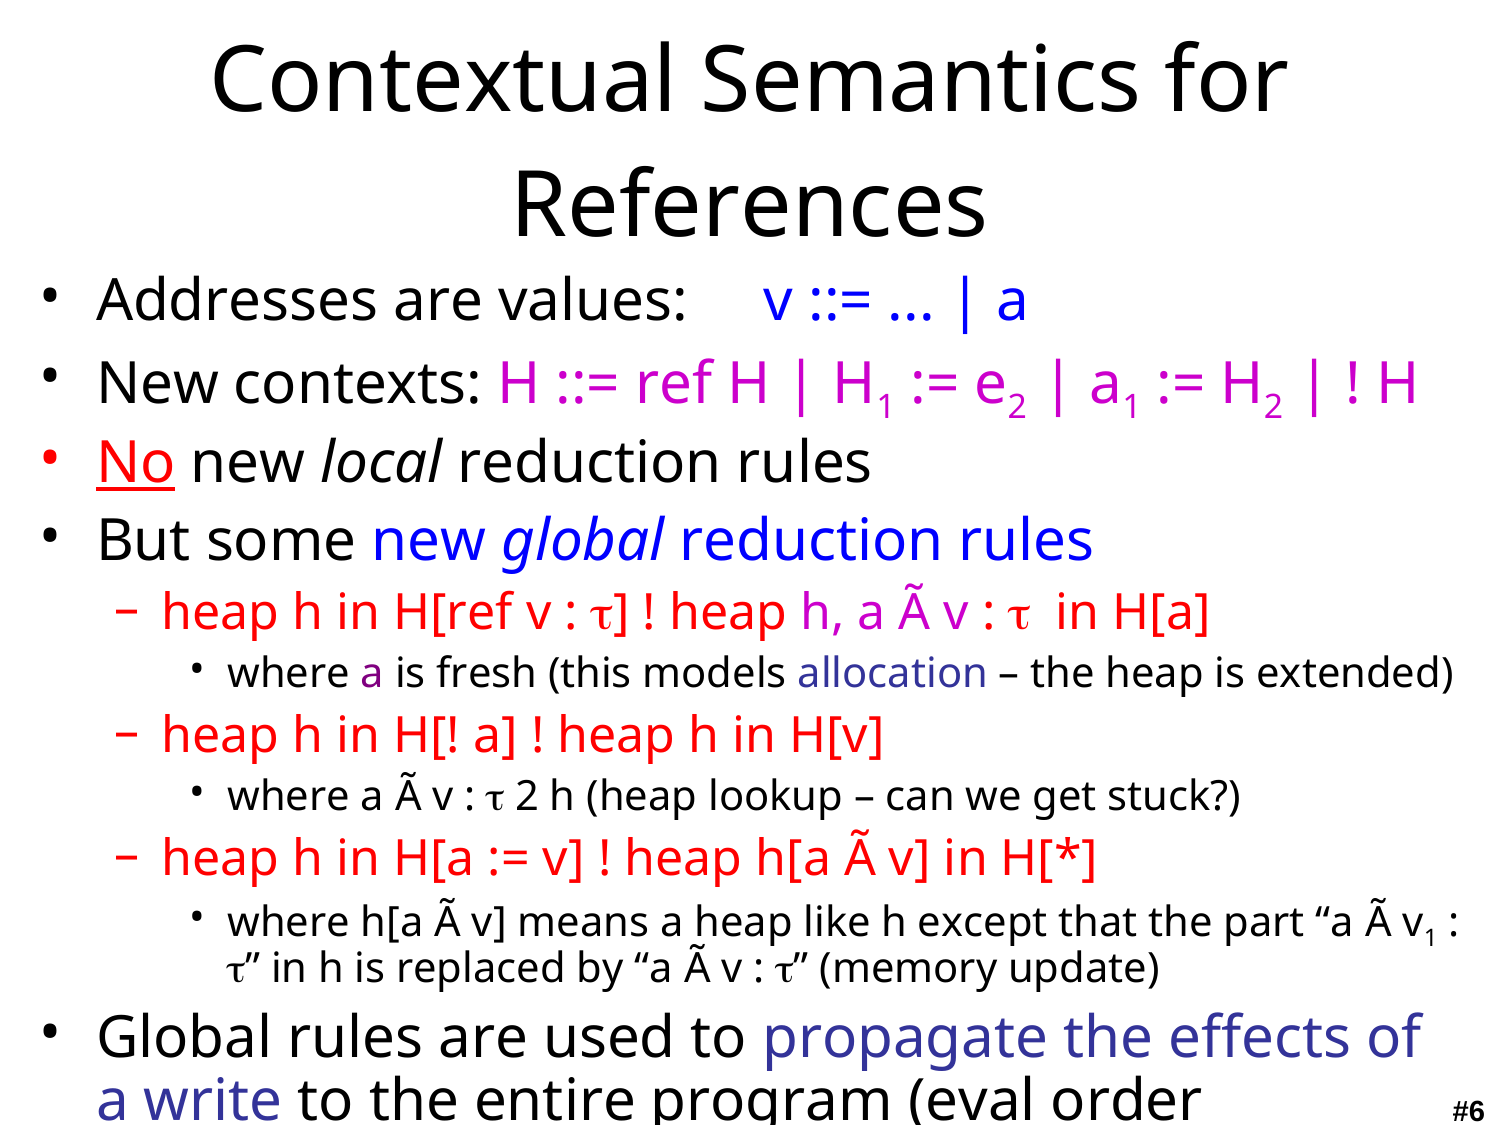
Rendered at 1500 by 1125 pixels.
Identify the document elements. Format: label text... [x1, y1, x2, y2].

title Contextual Semantics for References [24, 24, 1476, 254]
list Addresses are values: v ::= ... | a New contexts: H ::= ref H | H1 := e2 | a1 := H2 | ! H No new local reduction rules But some new global reduction rules heap h in H[ref v : ] ! heap h, a Ã v : in H[a] where a is fresh (this models allocation – the heap is extended) heap h in H[! a] ! heap h in H[v] where a Ã v :  2 h (heap lookup – can we get stuck?) heap h in H[a := v] ! heap h[a Ã v] in H[*] where h[a Ã v] means a heap like h except that the part “a Ã v1 : ” in h is replaced by “a Ã v : ” (memory update) Global rules are used to propagate the effects of a write to the entire program (eval order matters!) [24, 262, 1476, 1101]
